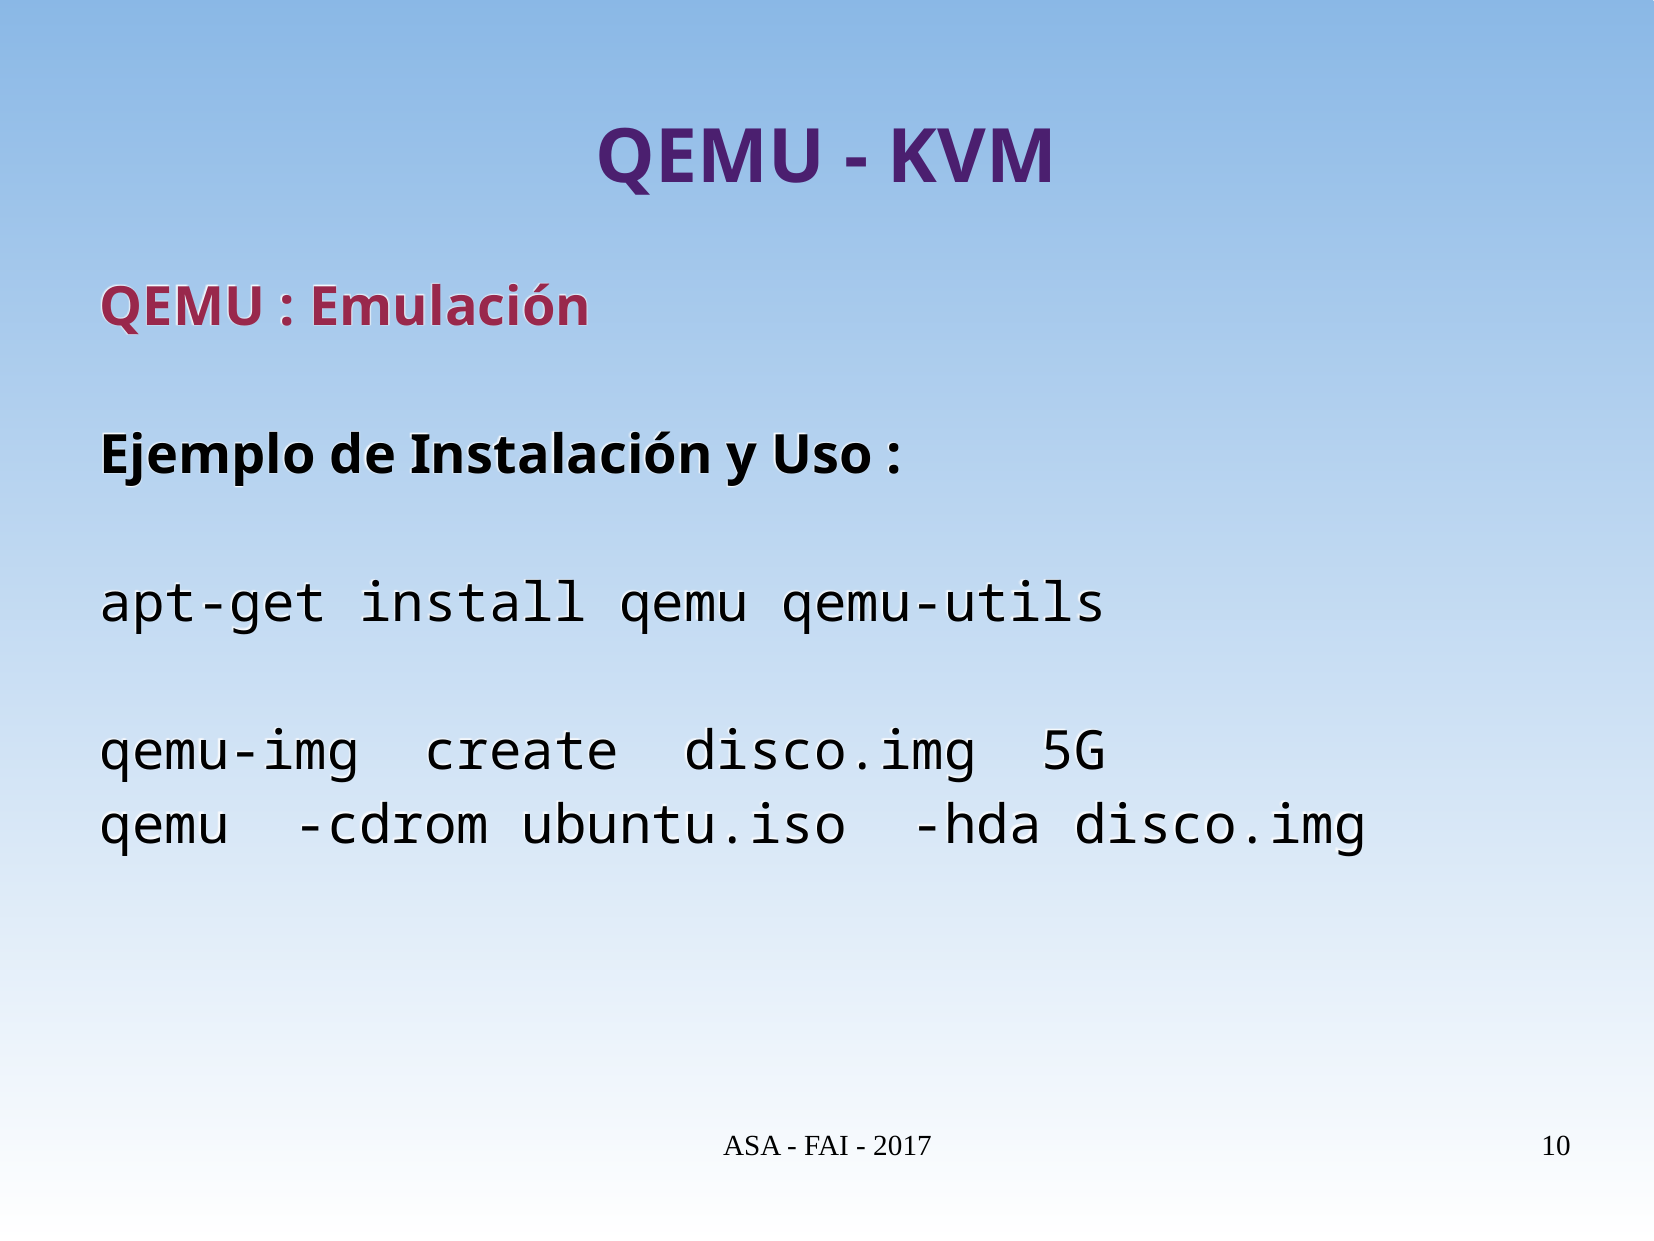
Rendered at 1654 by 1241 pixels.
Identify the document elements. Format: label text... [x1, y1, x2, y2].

title QEMU - KVM [82, 49, 1571, 257]
text_box QEMU : Emulación Ejemplo de Instalación y Uso : apt-get install qemu qemu-utils qemu-img create disco.img 5G qemu -cdrom ubuntu.iso -hda disco.img [84, 260, 1392, 873]
